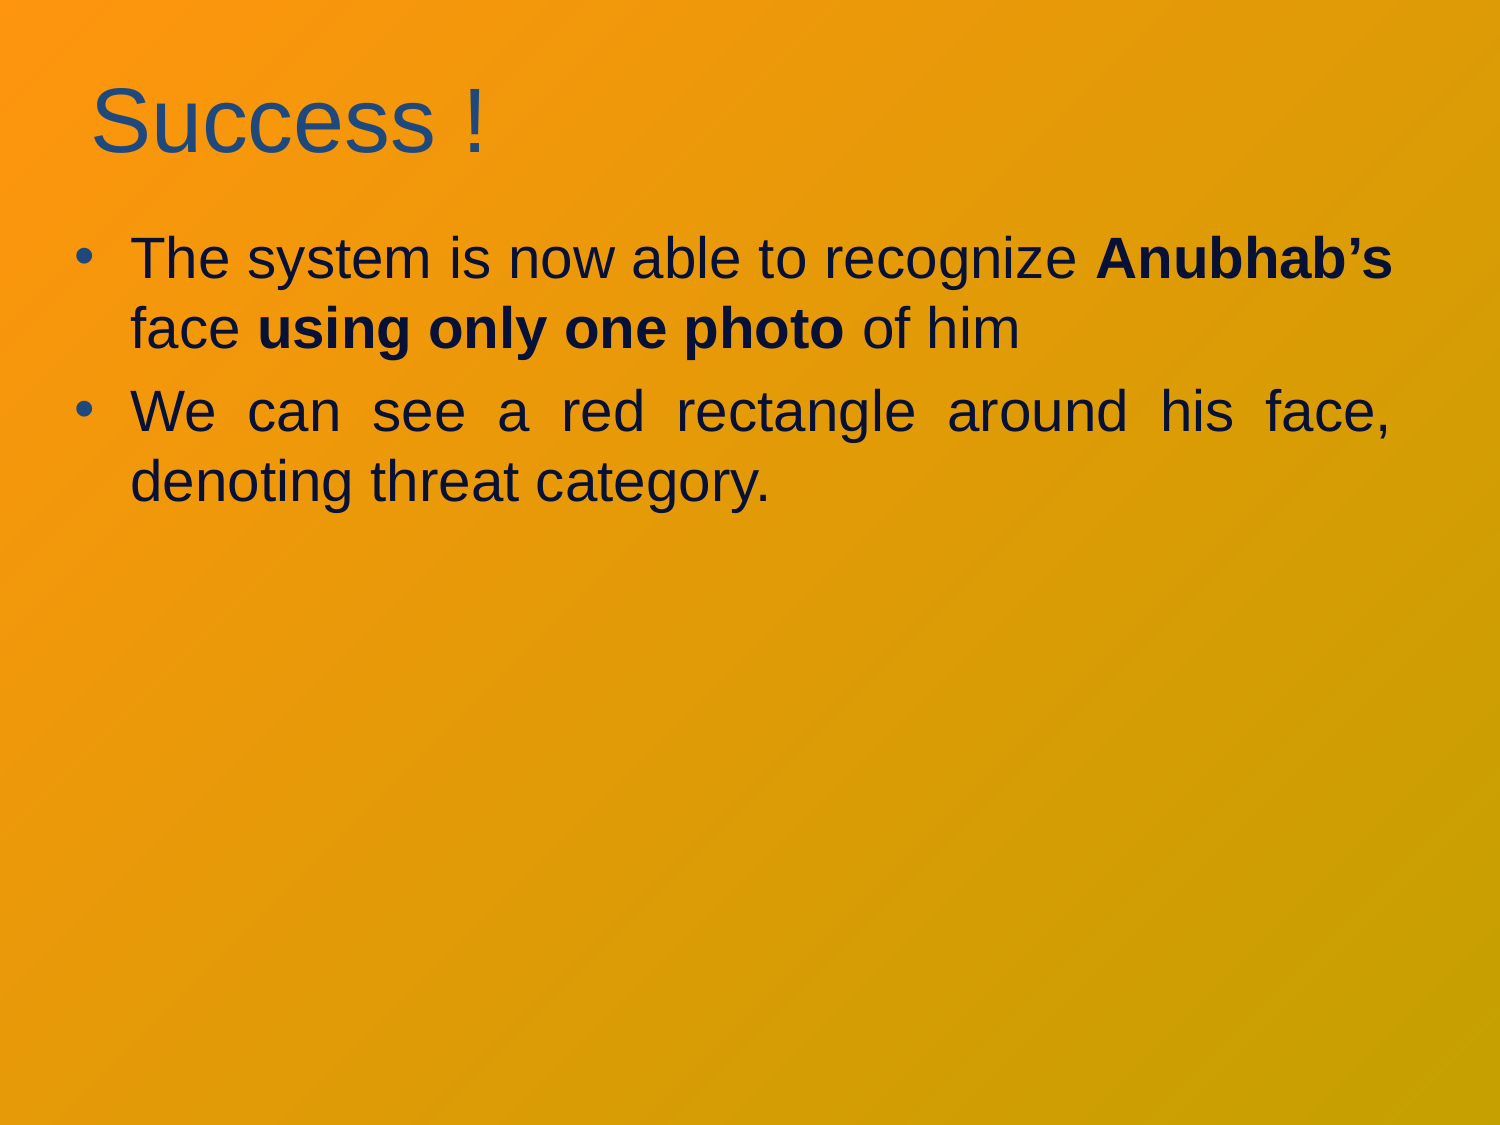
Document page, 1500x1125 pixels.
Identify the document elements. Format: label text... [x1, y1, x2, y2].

title Success ! [75, 45, 1425, 188]
list The system is now able to recognize Anubhab’s face using only one photo of him We can see a red rectangle around his face, denoting threat category. [59, 212, 1409, 626]
